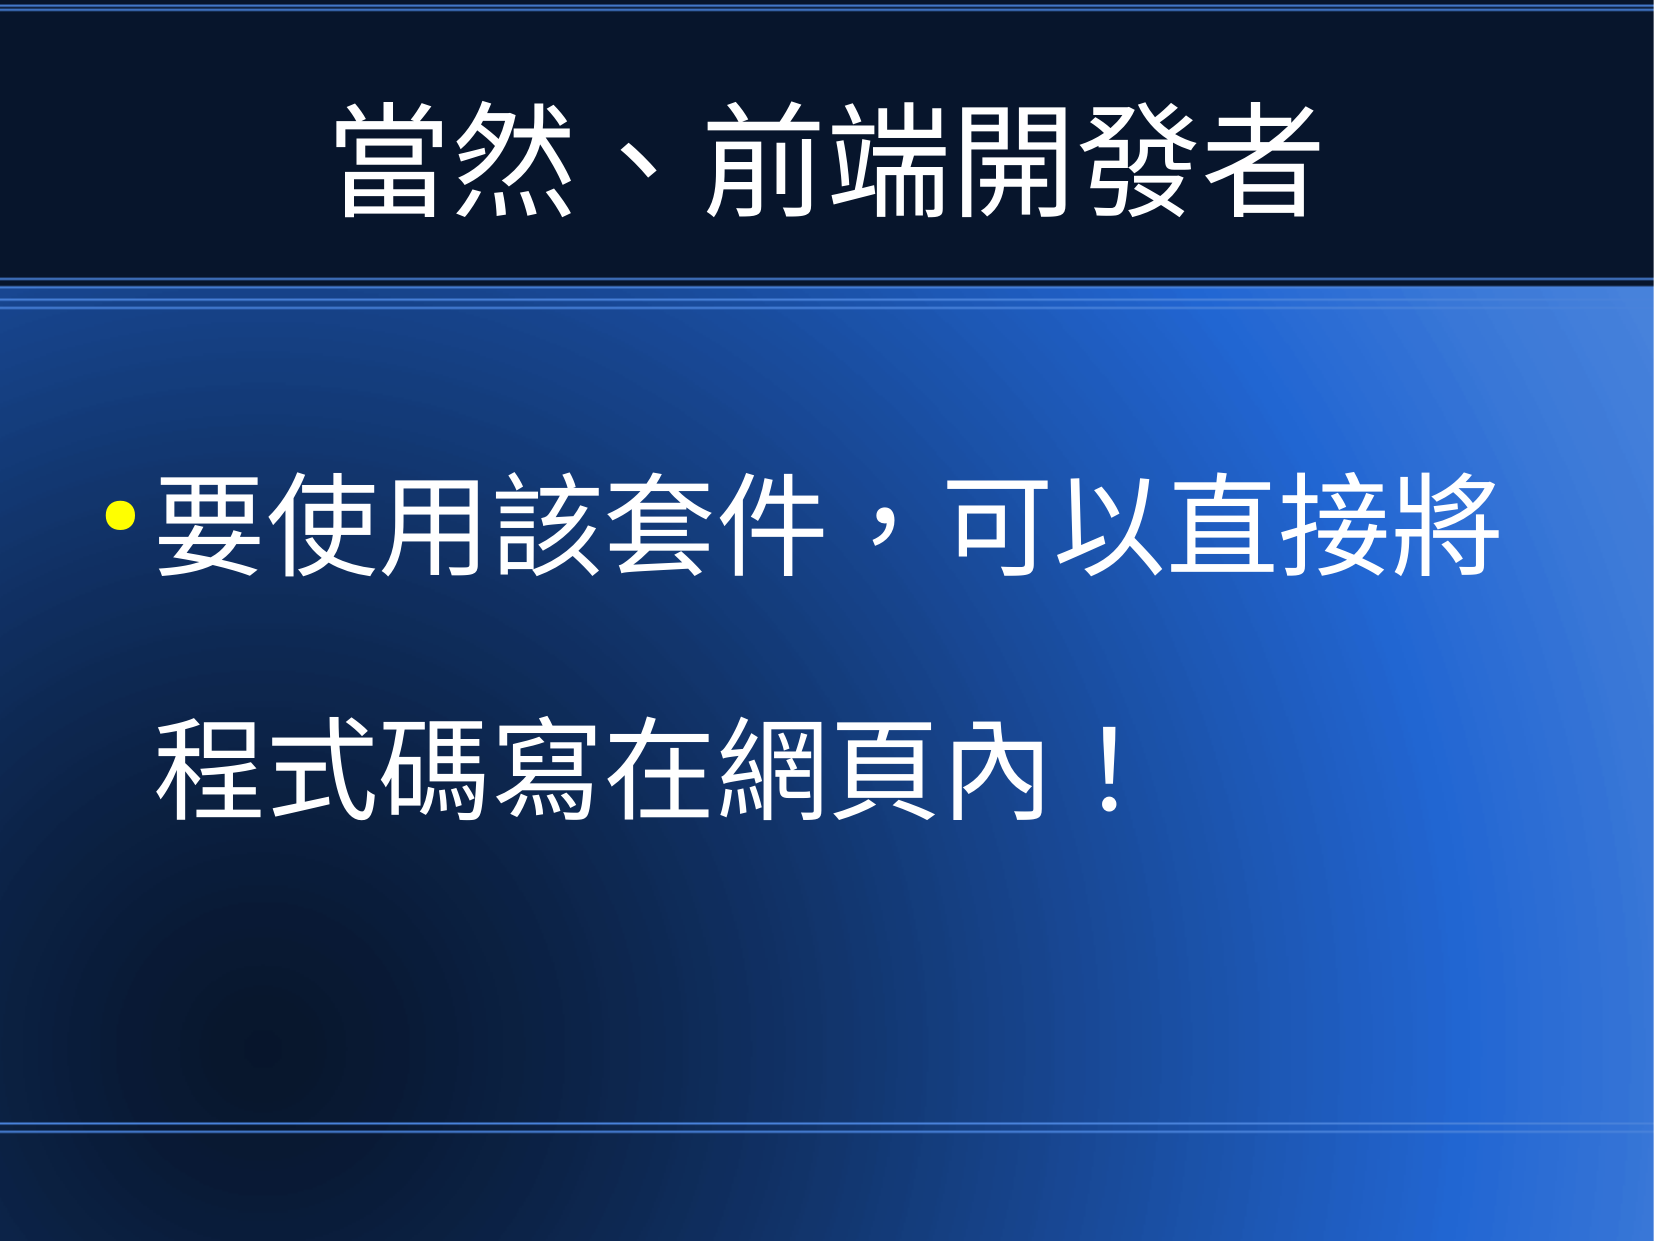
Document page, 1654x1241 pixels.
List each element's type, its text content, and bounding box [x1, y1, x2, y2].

picture [0, 0, 1654, 1241]
title 當然、前端開發者 [82, 49, 1571, 257]
list 要使用該套件，可以直接將程式碼寫在網頁內！ [82, 355, 1571, 1241]
